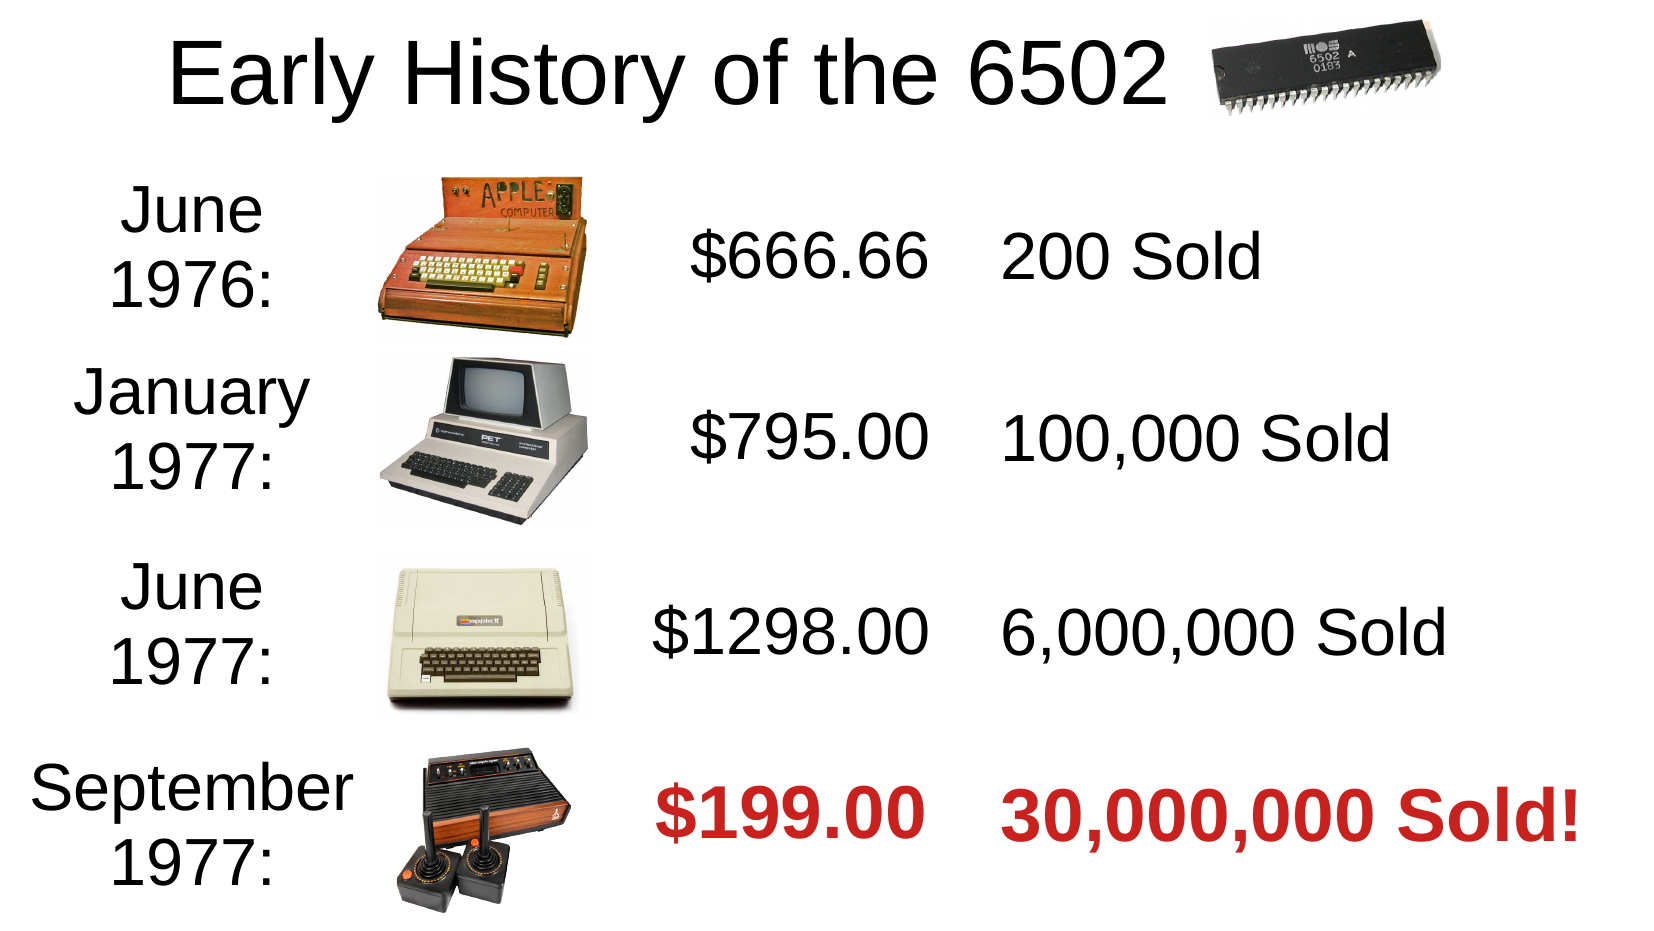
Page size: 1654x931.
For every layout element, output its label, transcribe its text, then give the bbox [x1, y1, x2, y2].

picture [376, 355, 590, 526]
picture [376, 550, 590, 721]
text_box $666.66 [675, 210, 946, 301]
text_box September 1977: [14, 742, 371, 907]
text_box June 1977: [94, 541, 291, 707]
text_box 30,000,000 Sold! [985, 766, 1600, 866]
picture [376, 745, 590, 916]
text_box 100,000 Sold [985, 393, 1408, 483]
picture [376, 174, 590, 344]
text_box $1298.00 [638, 586, 946, 677]
text_box 6,000,000 Sold [985, 587, 1464, 678]
text_box $199.00 [640, 763, 946, 872]
text_box 200 Sold [985, 211, 1279, 302]
text_box $795.00 [675, 392, 946, 482]
text_box June 1976: [94, 165, 291, 330]
text_box January 1977: [59, 346, 326, 511]
picture [1206, 14, 1441, 121]
title Early History of the 6502 [0, 0, 1414, 151]
